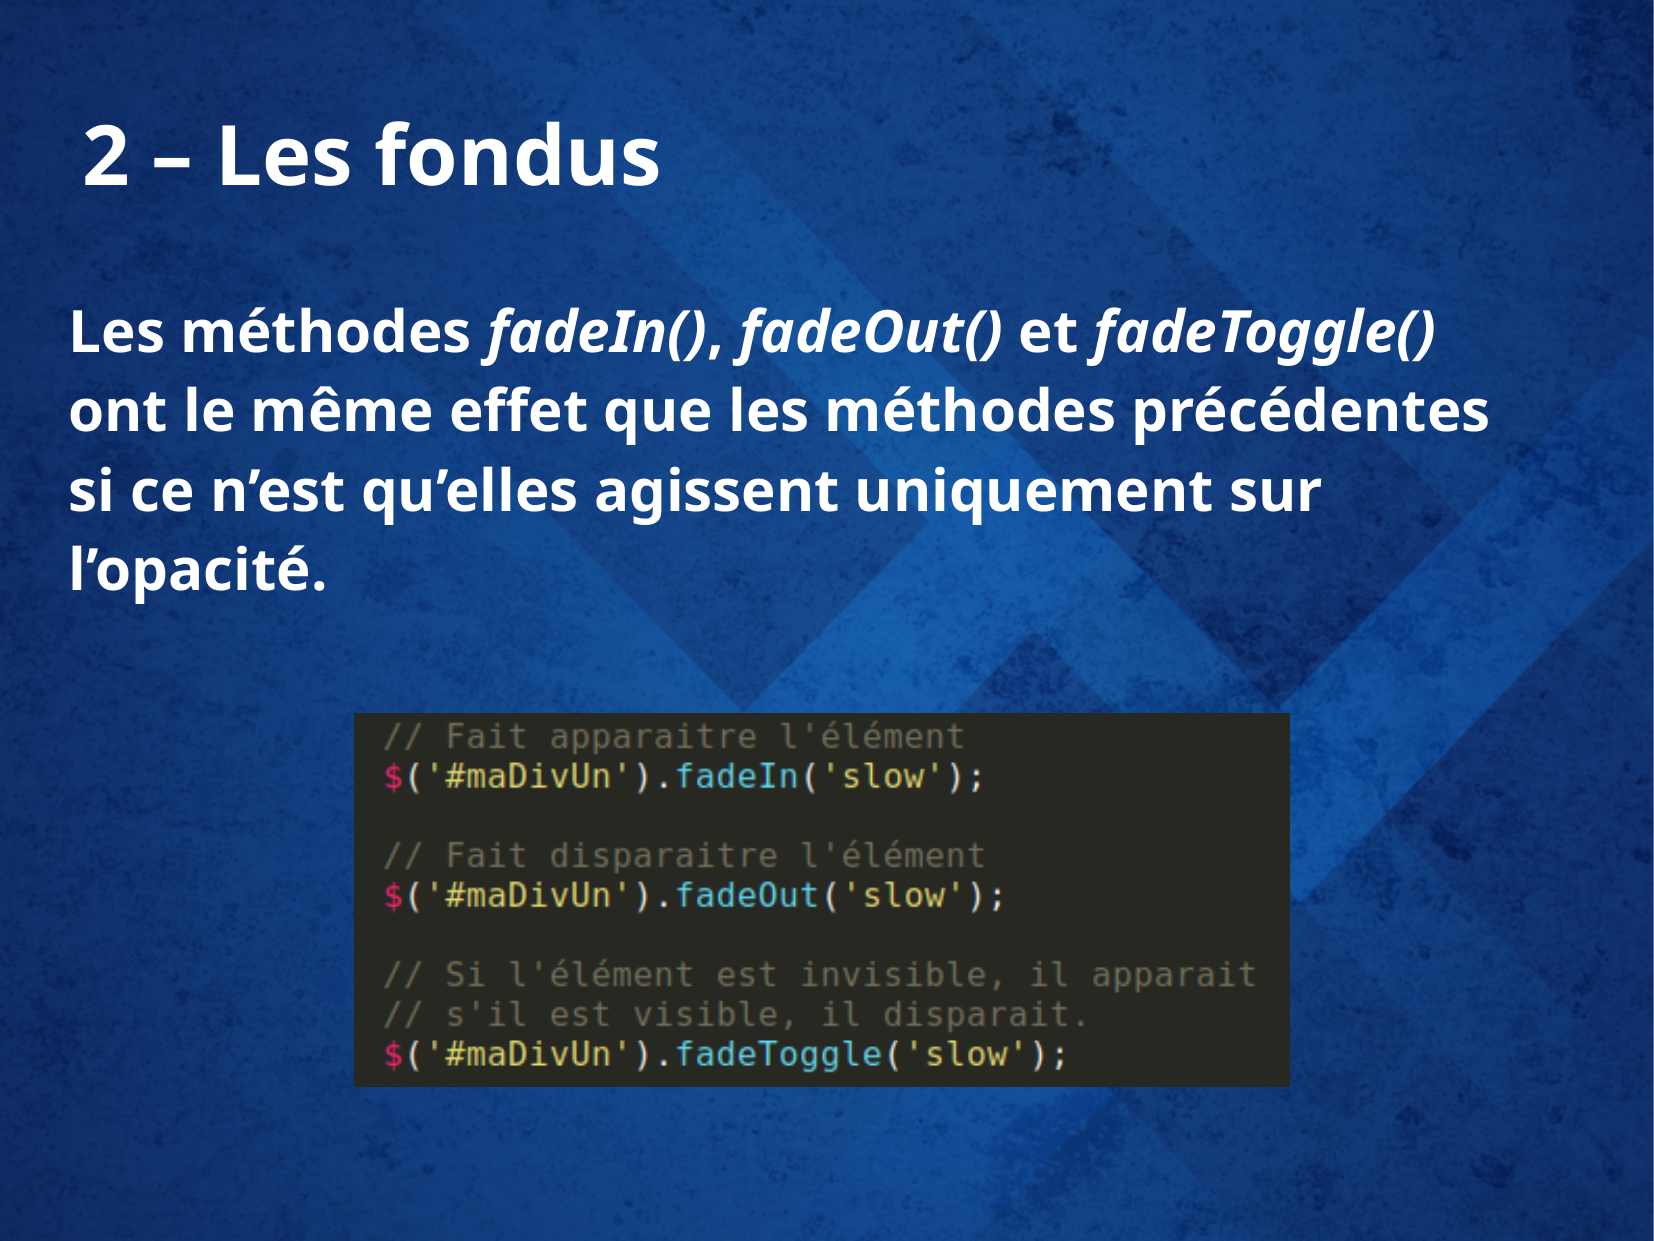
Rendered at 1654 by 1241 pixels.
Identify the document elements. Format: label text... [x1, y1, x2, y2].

picture [0, 0, 1654, 1241]
subtitle Les méthodes fadeIn(), fadeOut() et fadeToggle() ont le même effet que les méthodes précédentes si ce n’est qu’elles agissent uniquement sur l’opacité. [68, 290, 1524, 804]
title 2 – Les fondus [82, 11, 1571, 295]
